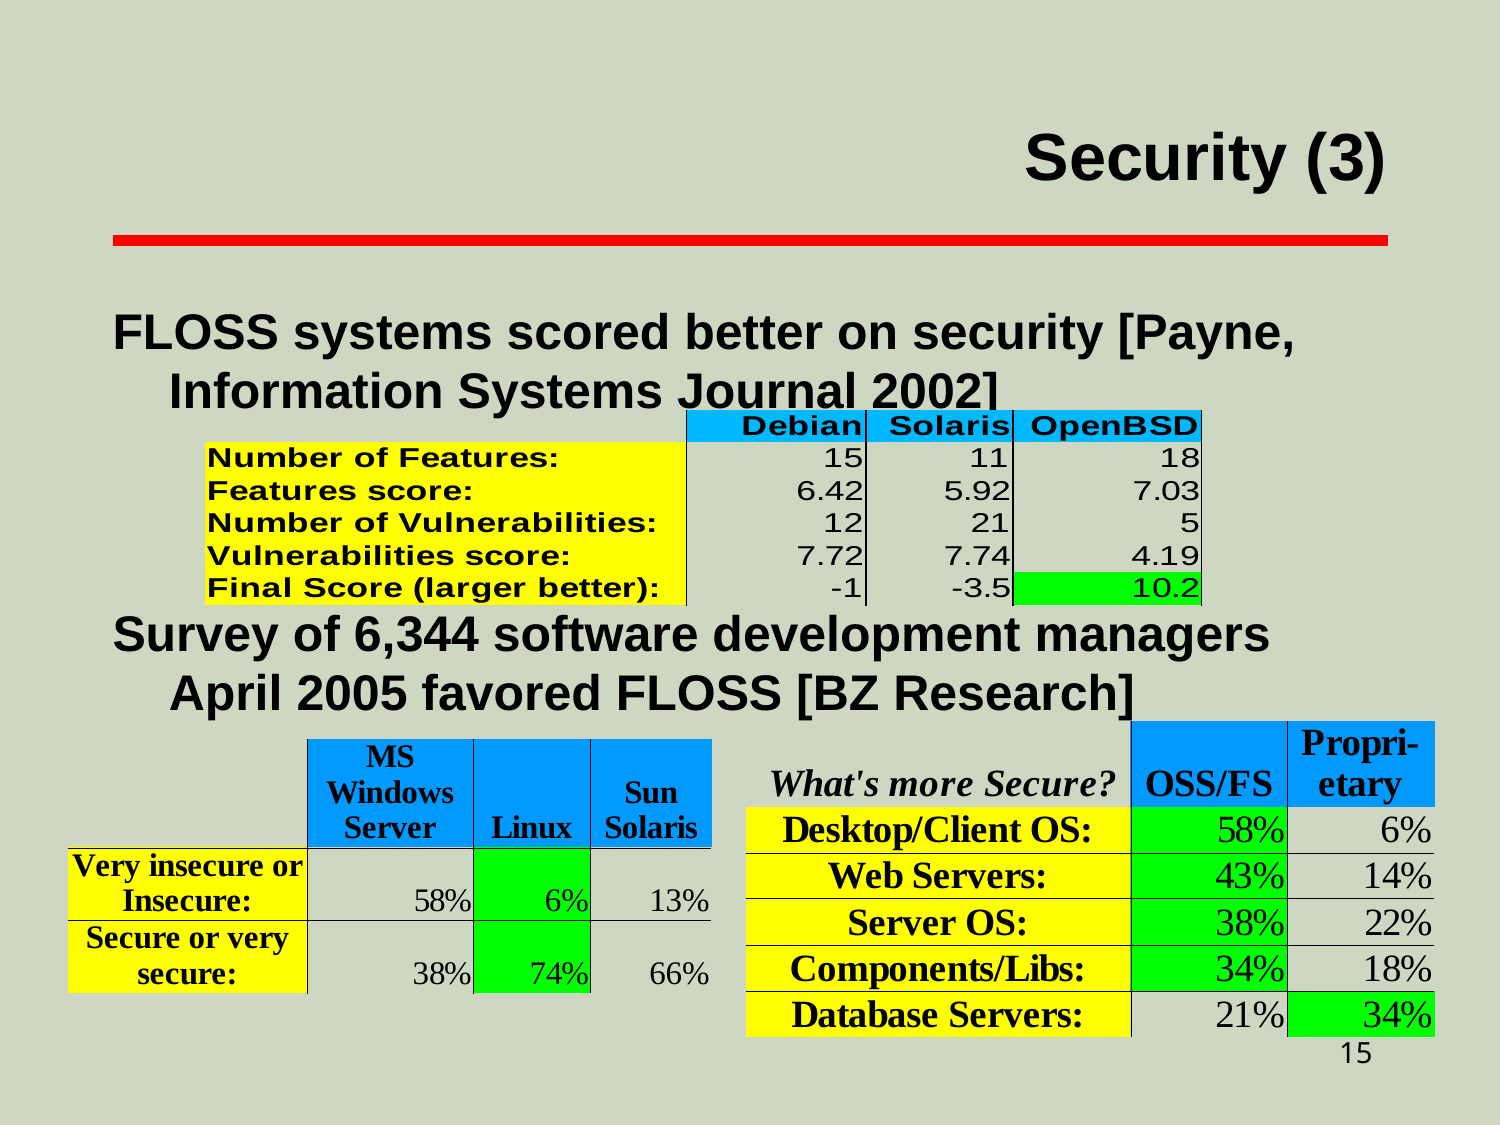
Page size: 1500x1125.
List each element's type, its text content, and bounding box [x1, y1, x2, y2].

chart [745, 721, 1437, 1072]
list FLOSS systems scored better on security [Payne, Information Systems Journal 2002] Survey of 6,344 software development managers April 2005 favored FLOSS [BZ Research] [112, 299, 1388, 1080]
title Security (3) [337, 85, 1388, 224]
chart [204, 409, 1204, 610]
chart [67, 739, 714, 1023]
